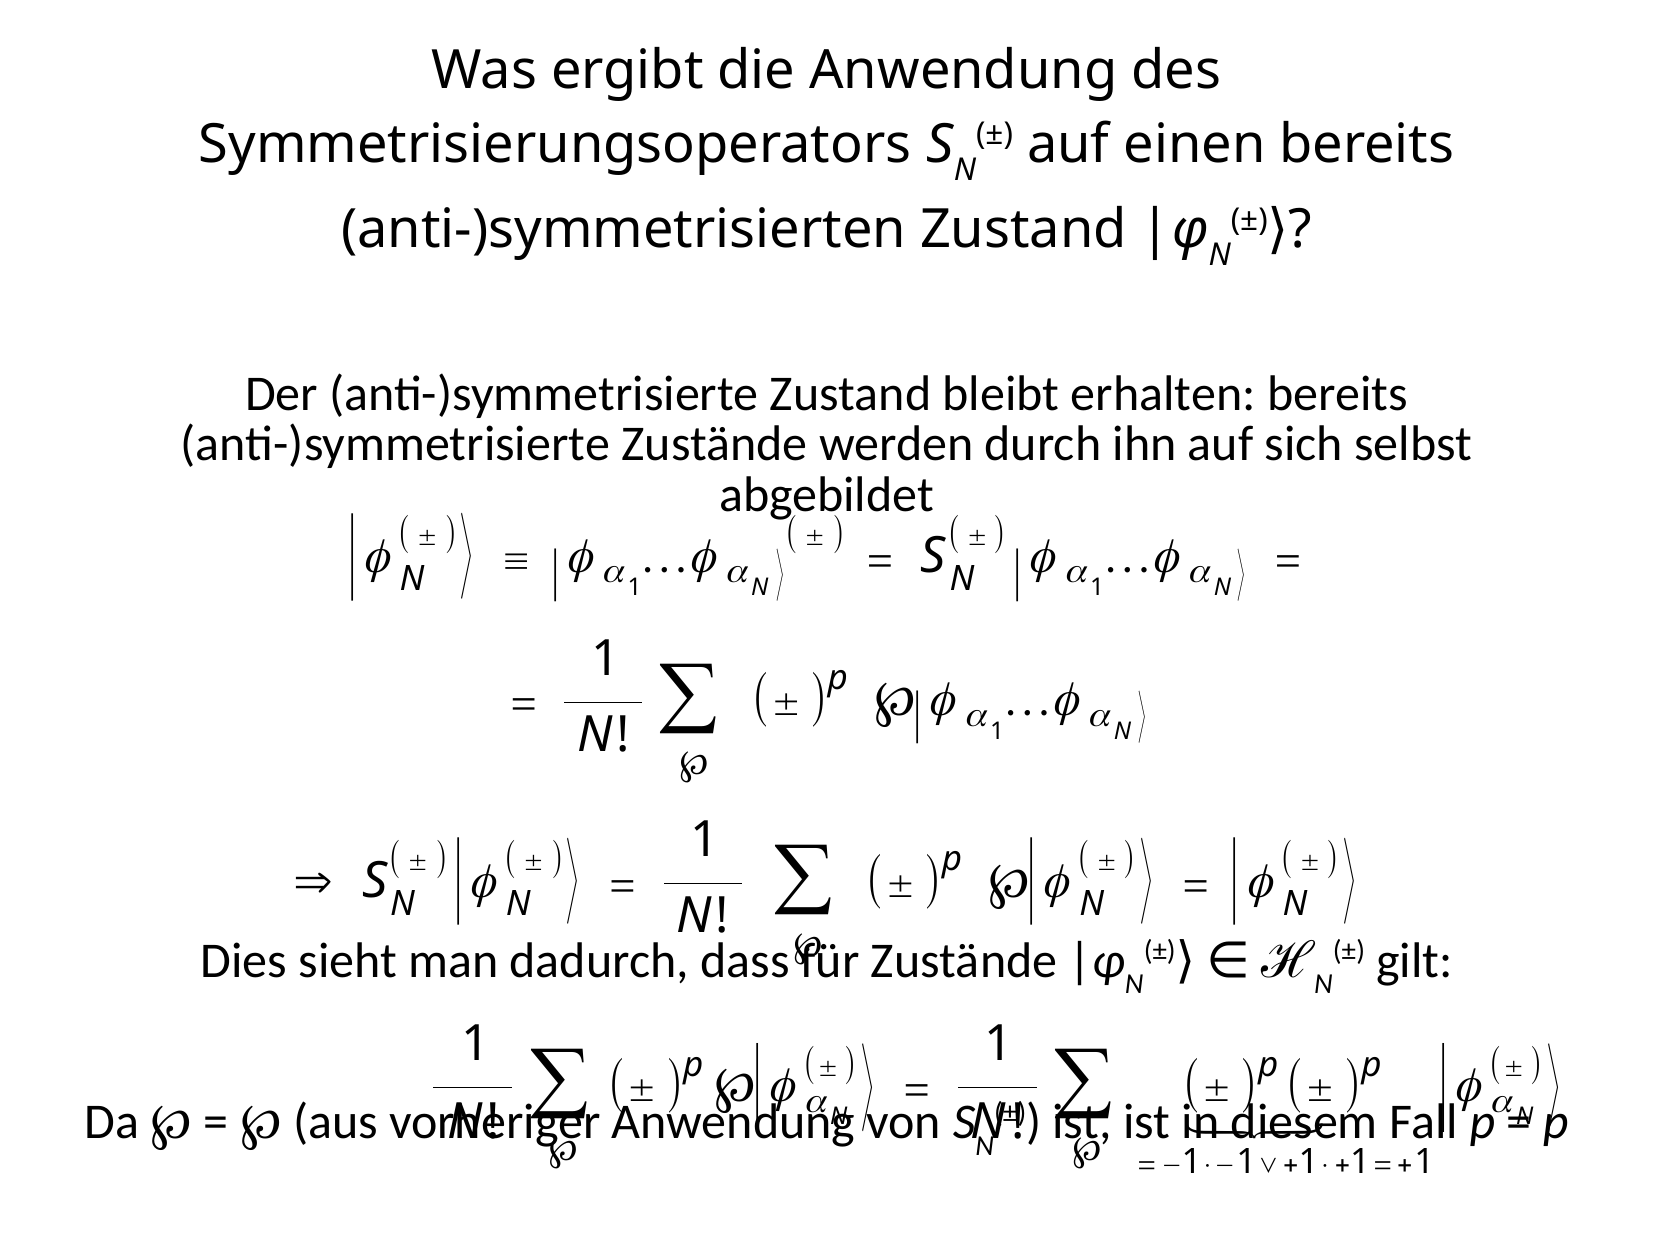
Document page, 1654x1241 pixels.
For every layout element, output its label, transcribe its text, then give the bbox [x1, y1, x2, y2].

subtitle Der (anti-)symmetrisierte Zustand bleibt erhalten: bereits (anti-)symmetrisierte Zustände werden durch ihn auf sich selbst abgebildet Dies sieht man dadurch, dass für Zustände |φN(±)⟩ ∈ ℋN(±) gilt: Da ℘ = ℘ (aus vorheriger Anwendung von SN(±)) ist, ist in diesem Fall p = p [82, 296, 1571, 1240]
chart [425, 1013, 1571, 1183]
title Was ergibt die Anwendung des Symmetrisierungsoperators SN(±) auf einen bereits (anti-)symmetrisierten Zustand |φN(±)⟩? [82, 49, 1571, 257]
chart [287, 511, 1367, 966]
